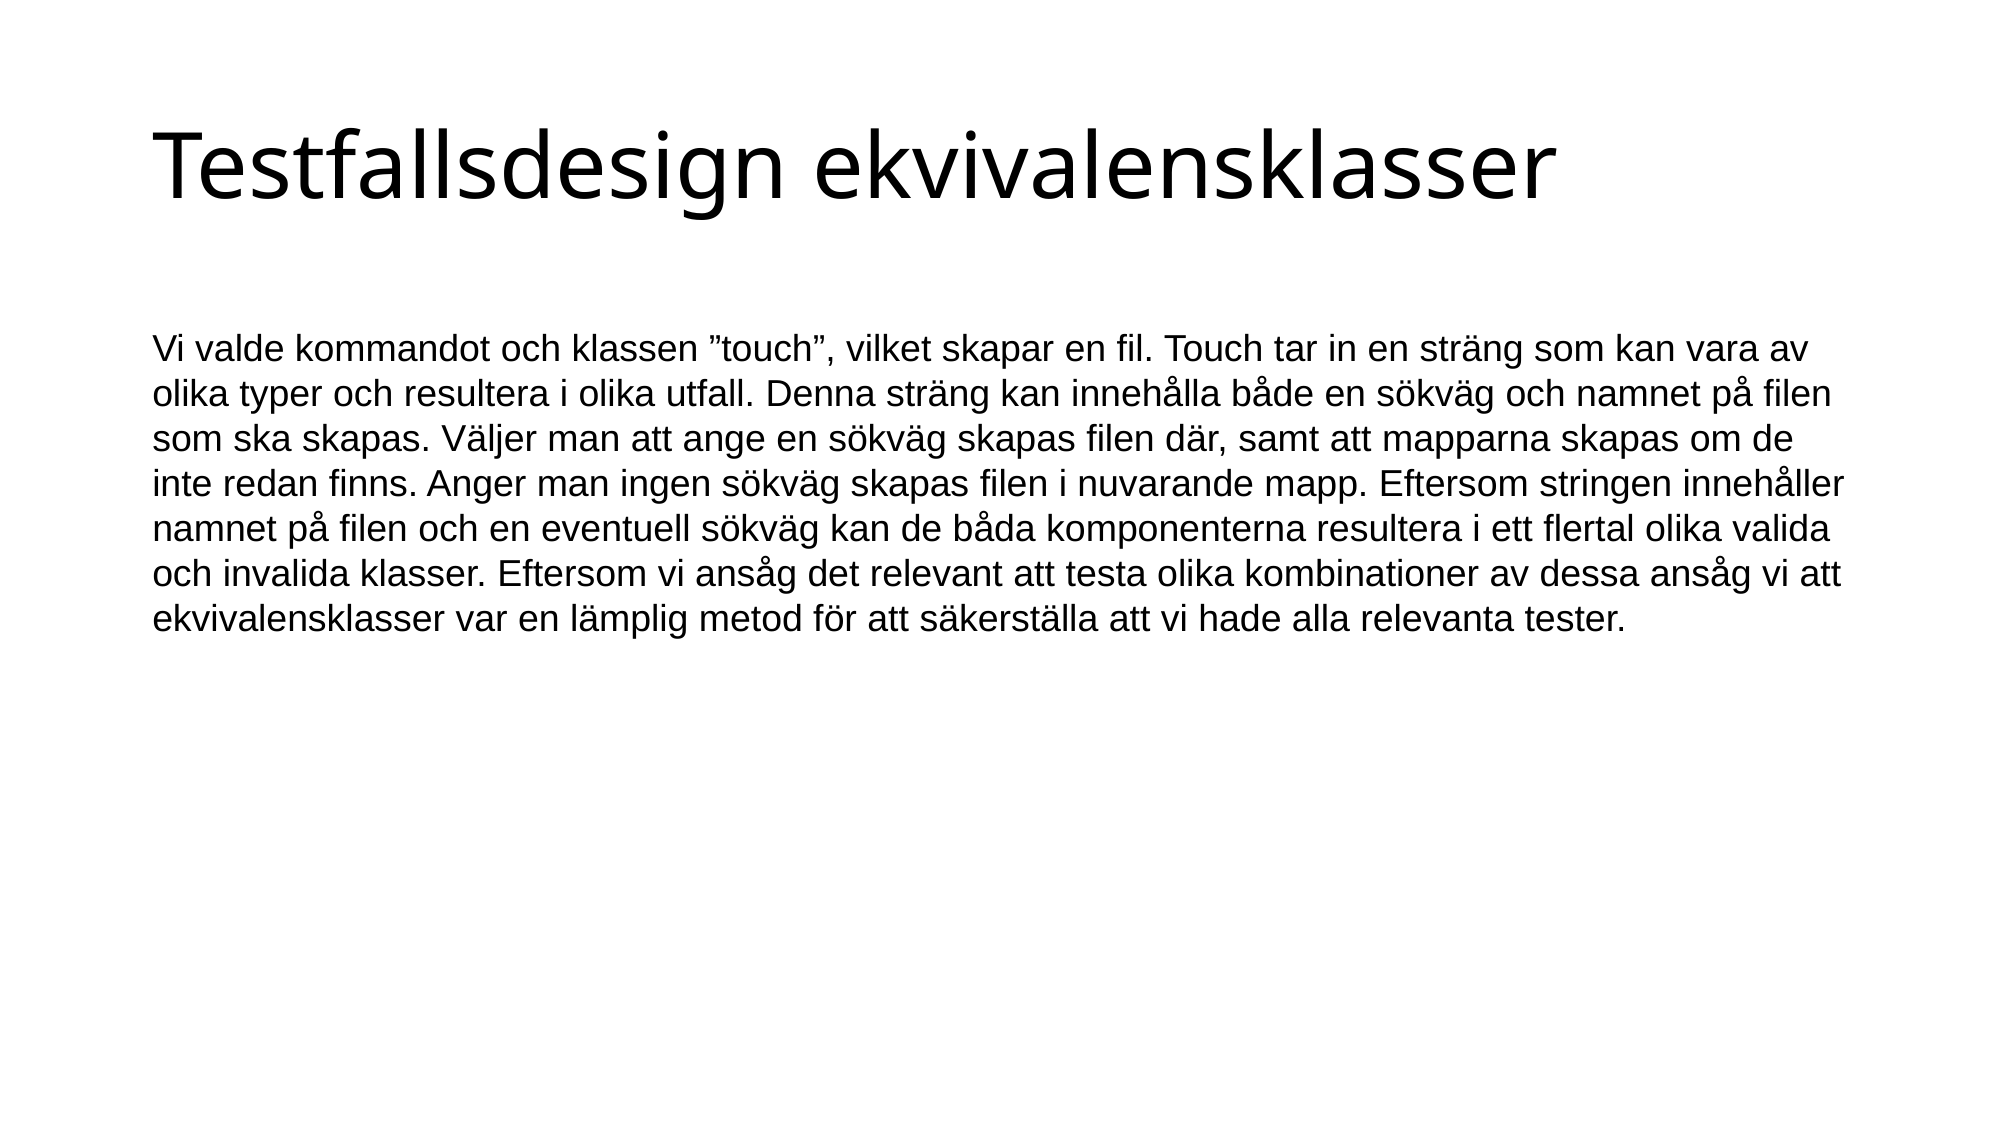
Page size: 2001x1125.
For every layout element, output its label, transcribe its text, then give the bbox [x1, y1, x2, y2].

text_box Vi valde kommandot och klassen ”touch”, vilket skapar en fil. Touch tar in en sträng som kan vara av olika typer och resultera i olika utfall. Denna sträng kan innehålla både en sökväg och namnet på filen som ska skapas. Väljer man att ange en sökväg skapas filen där, samt att mapparna skapas om de inte redan finns. Anger man ingen sökväg skapas filen i nuvarande mapp. Eftersom stringen innehåller namnet på filen och en eventuell sökväg kan de båda komponenterna resultera i ett flertal olika valida och invalida klasser. Eftersom vi ansåg det relevant att testa olika kombinationer av dessa ansåg vi att ekvivalensklasser var en lämplig metod för att säkerställa att vi hade alla relevanta tester. [137, 316, 1863, 1030]
text_box Testfallsdesign ekvivalensklasser [137, 59, 1863, 278]
